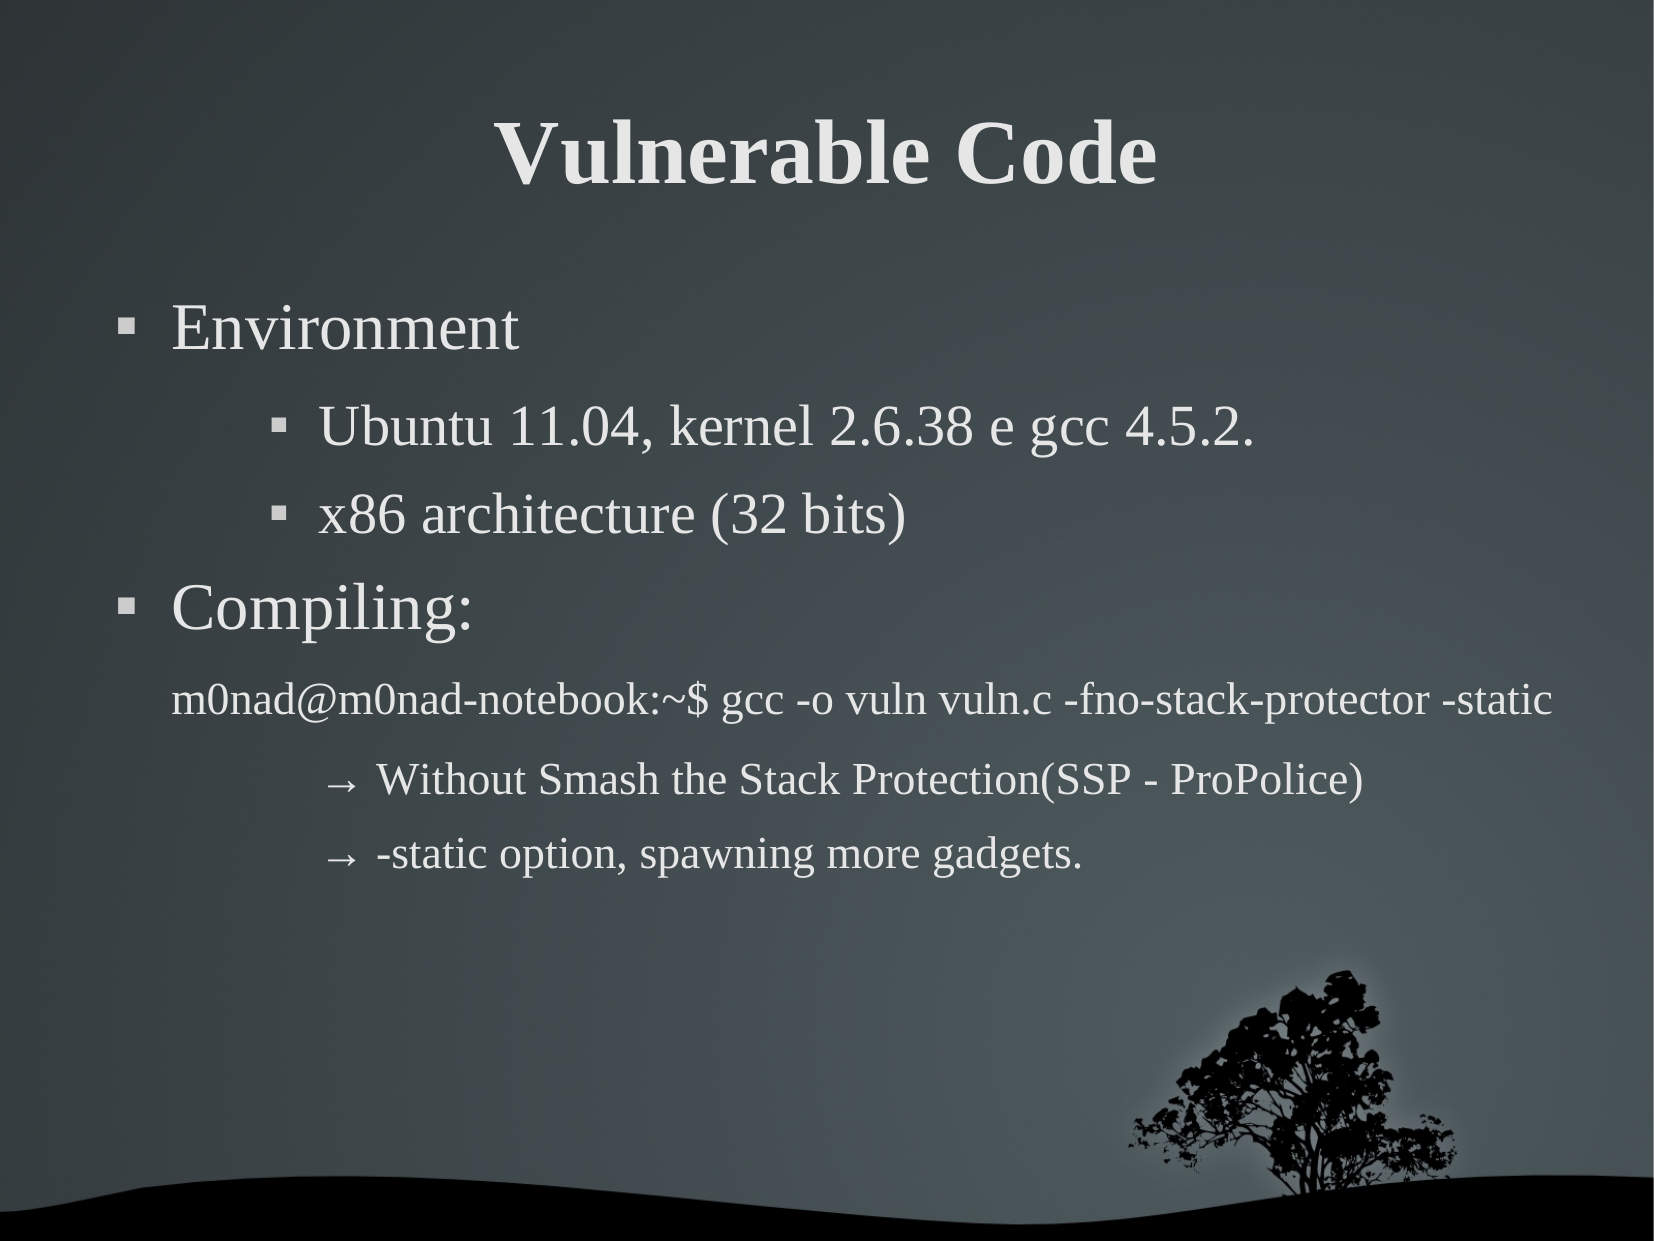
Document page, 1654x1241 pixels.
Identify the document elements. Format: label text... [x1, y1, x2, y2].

title Vulnerable Code [82, 49, 1571, 257]
list Environment Ubuntu 11.04, kernel 2.6.38 e gcc 4.5.2. x86 architecture (32 bits) Compiling: m0nad@m0nad-notebook:~$ gcc -o vuln vuln.c -fno-stack-protector -static → Without Smash the Stack Protection(SSP - ProPolice) → -static option, spawning more gadgets. [82, 290, 1571, 1109]
picture [0, 0, 1654, 1241]
